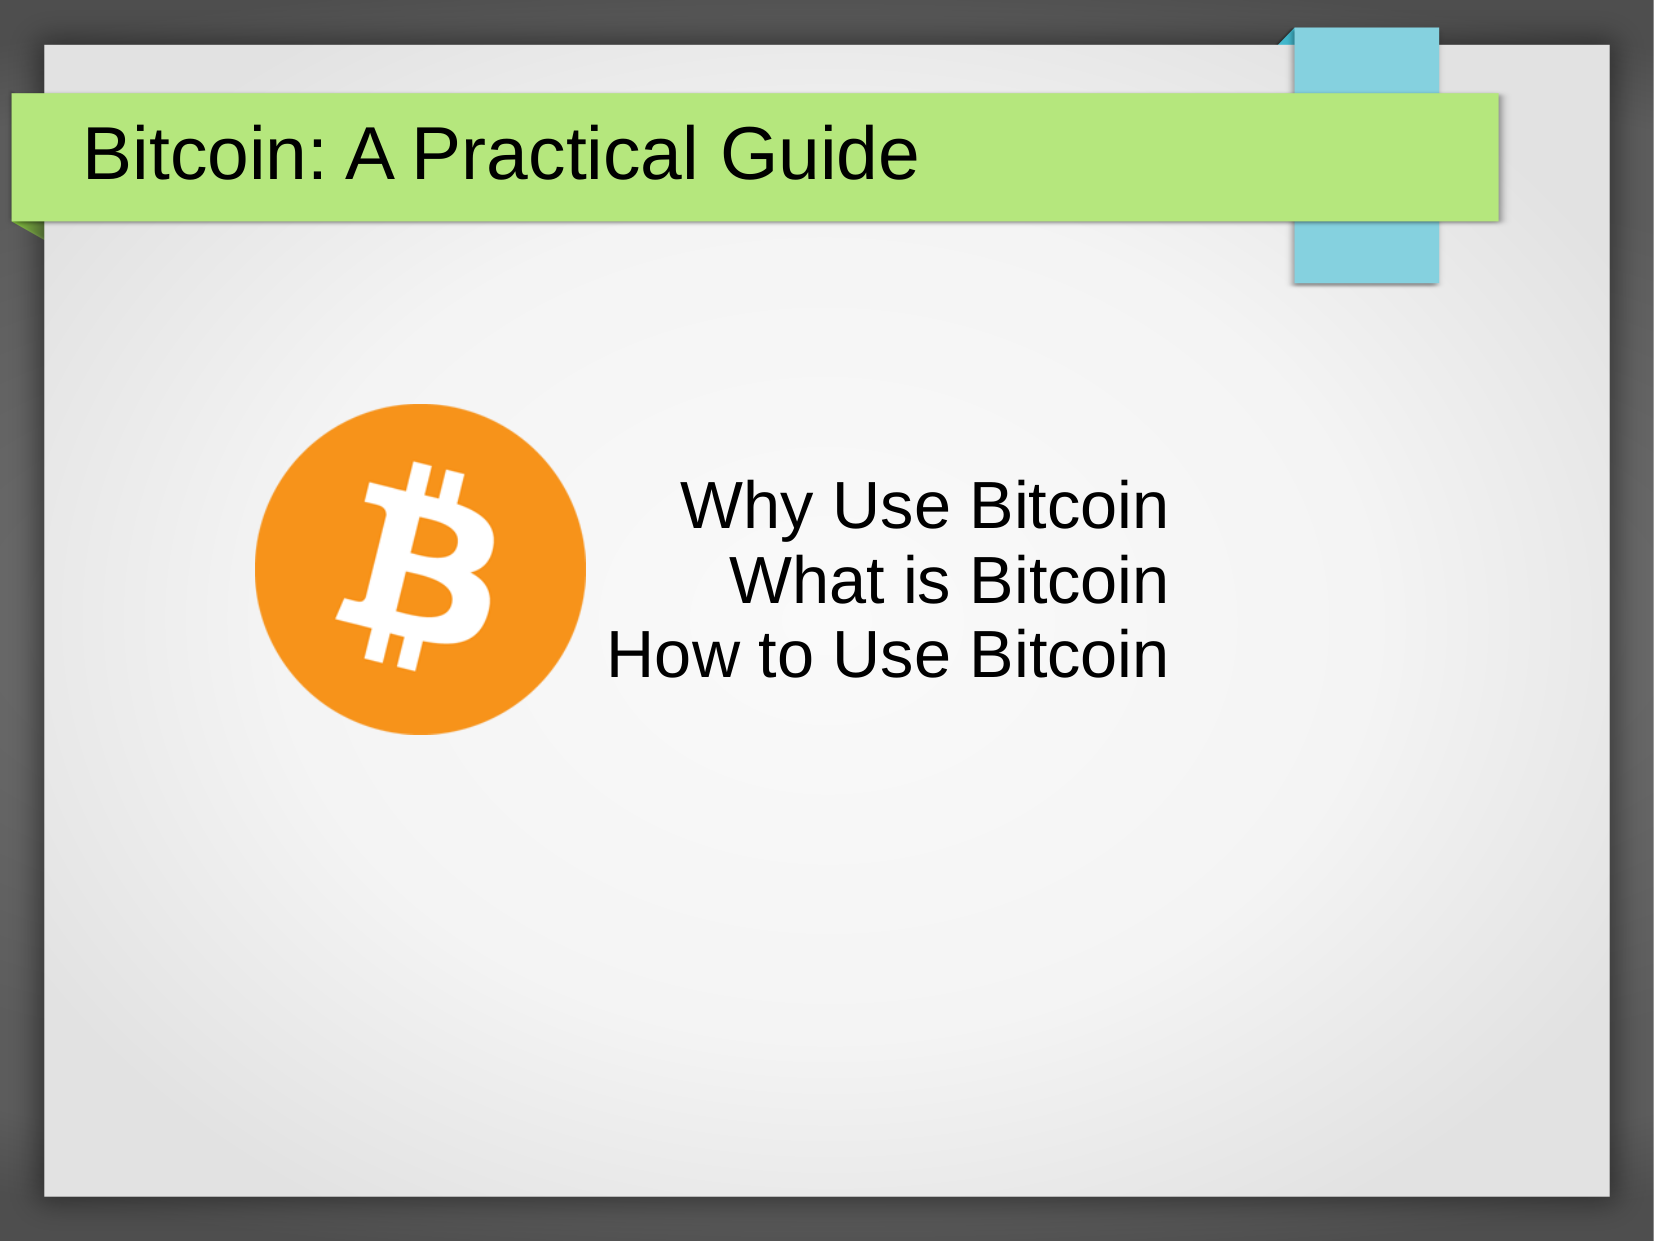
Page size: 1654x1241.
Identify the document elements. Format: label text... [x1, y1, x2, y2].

title Bitcoin: A Practical Guide [82, 94, 1264, 213]
picture [0, 0, 1654, 1241]
subtitle Why Use Bitcoin What is Bitcoin How to Use Bitcoin [270, 295, 1171, 1015]
